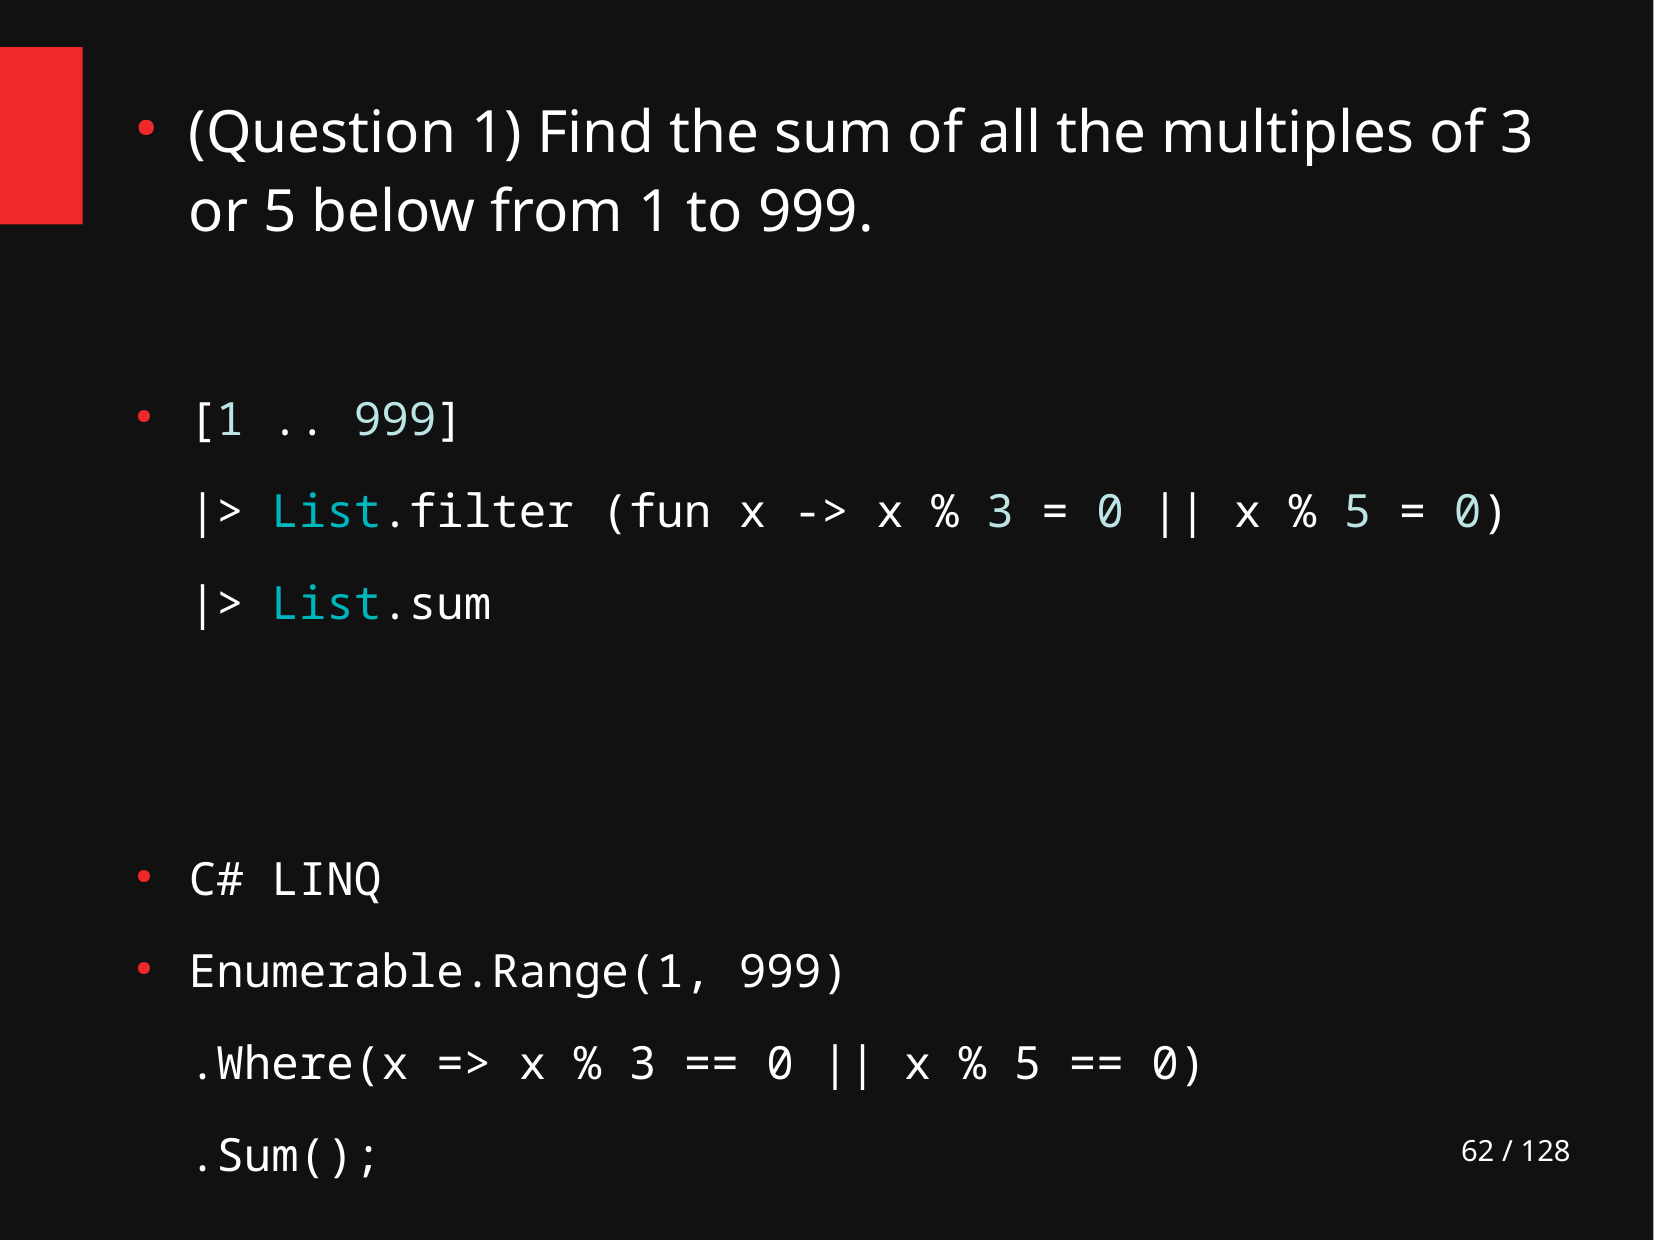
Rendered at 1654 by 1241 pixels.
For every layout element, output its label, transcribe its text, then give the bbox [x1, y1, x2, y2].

list (Question 1) Find the sum of all the multiples of 3 or 5 below from 1 to 999. [1 .. 999] |> List.filter (fun x -> x % 3 = 0 || x % 5 = 0) |> List.sum C# LINQ Enumerable.Range(1, 999) .Where(x => x % 3 == 0 || x % 5 == 0) .Sum(); [118, 90, 1536, 1074]
